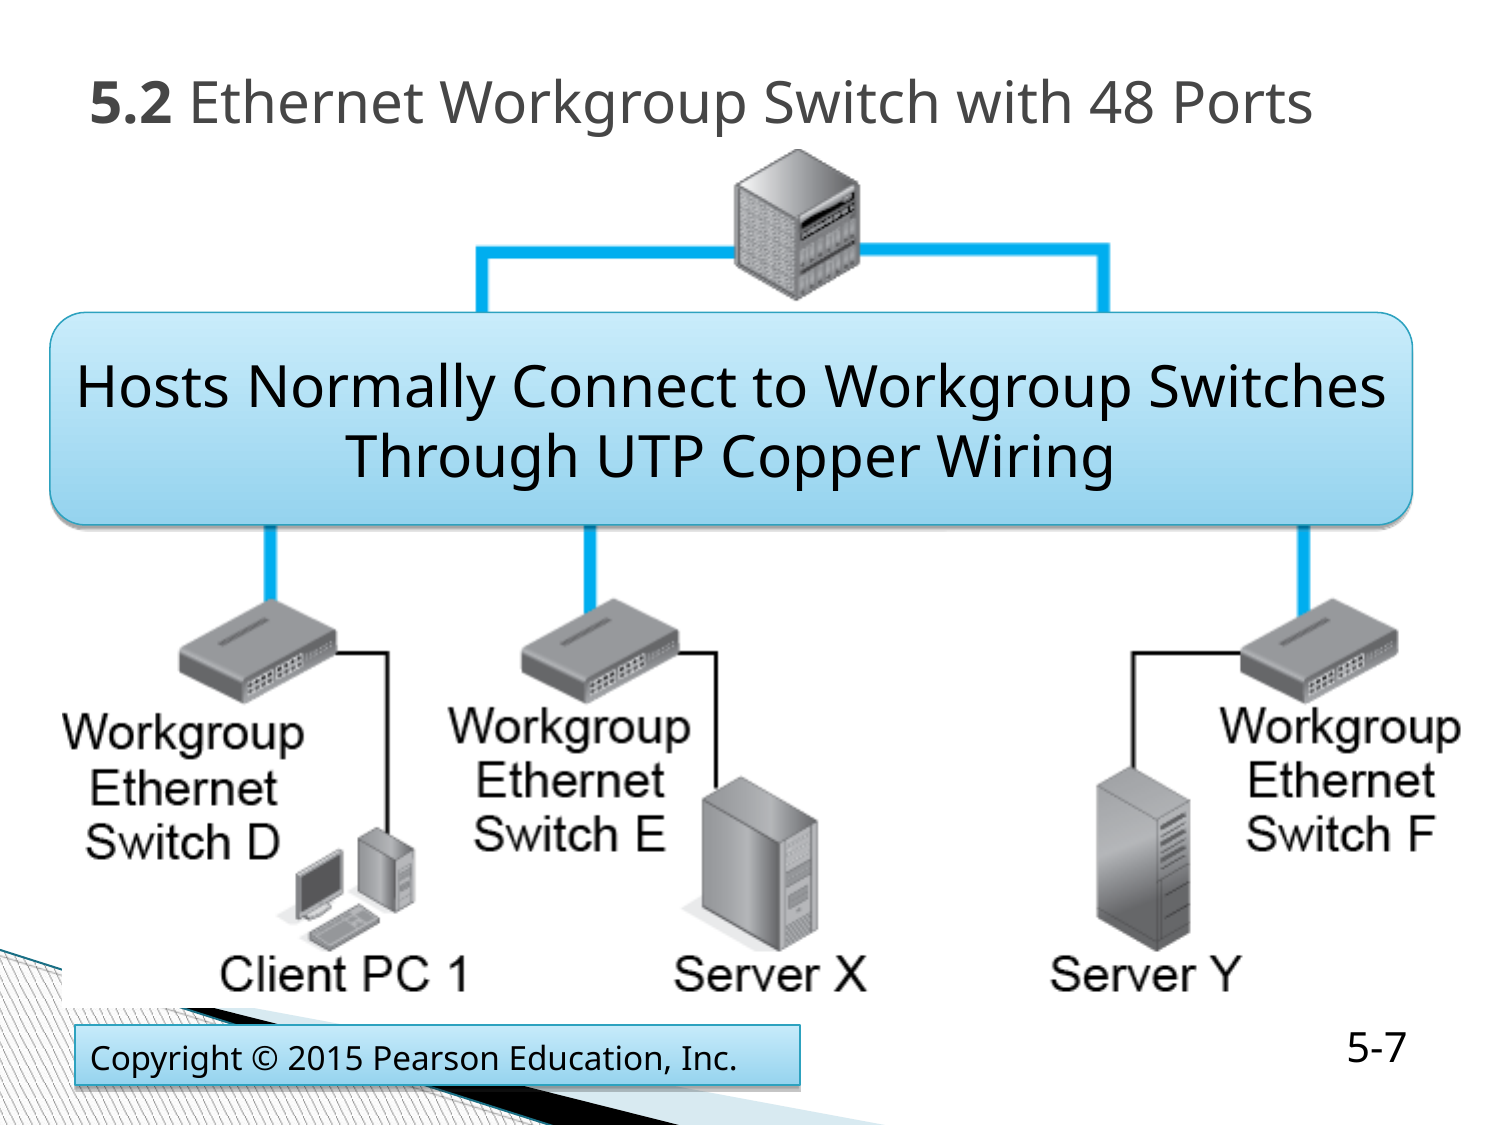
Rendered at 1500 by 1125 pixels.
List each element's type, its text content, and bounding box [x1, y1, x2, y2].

slide_number 5-1 [1262, 1025, 1423, 1085]
title 5.2 Ethernet Workgroup Switch with 48 Ports [75, 37, 1425, 163]
footer Copyright © 2015 Pearson Education, Inc. [75, 1025, 800, 1085]
text_box Hosts Normally Connect to Workgroup Switches Through UTP Copper Wiring [49, 312, 1413, 525]
picture [0, 149, 1463, 1125]
